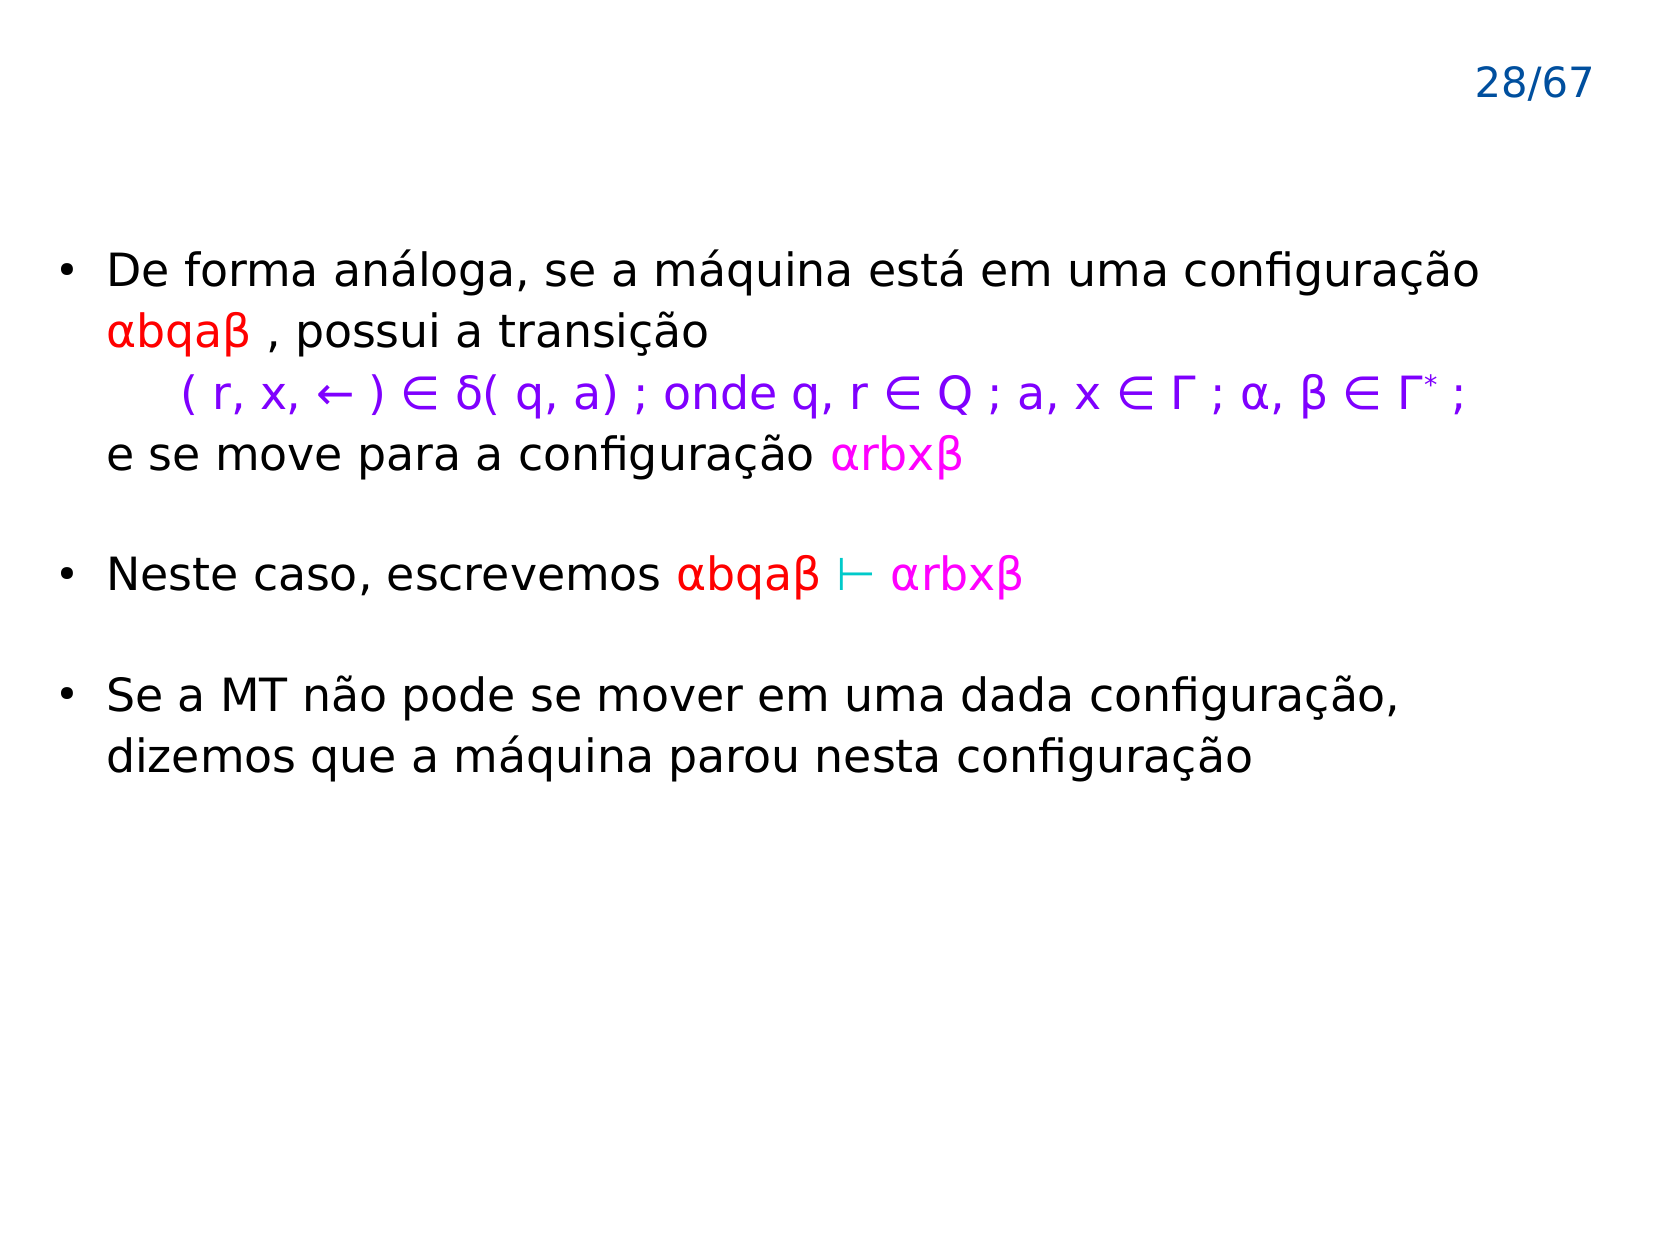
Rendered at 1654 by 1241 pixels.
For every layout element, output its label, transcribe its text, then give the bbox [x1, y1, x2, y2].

list De forma análoga, se a máquina está em uma configuração αbqaβ , possui a transição ( r, x, ← ) ∈ δ( q, a) ; onde q, r ∈ Q ; a, x ∈ Γ ; α, β ∈ Γ* ; e se move para a configuração αrbxβ Neste caso, escrevemos αbqaβ ⊢ αrbxβ Se a MT não pode se mover em uma dada configuração, dizemos que a máquina parou nesta configuração [59, 236, 1595, 1211]
